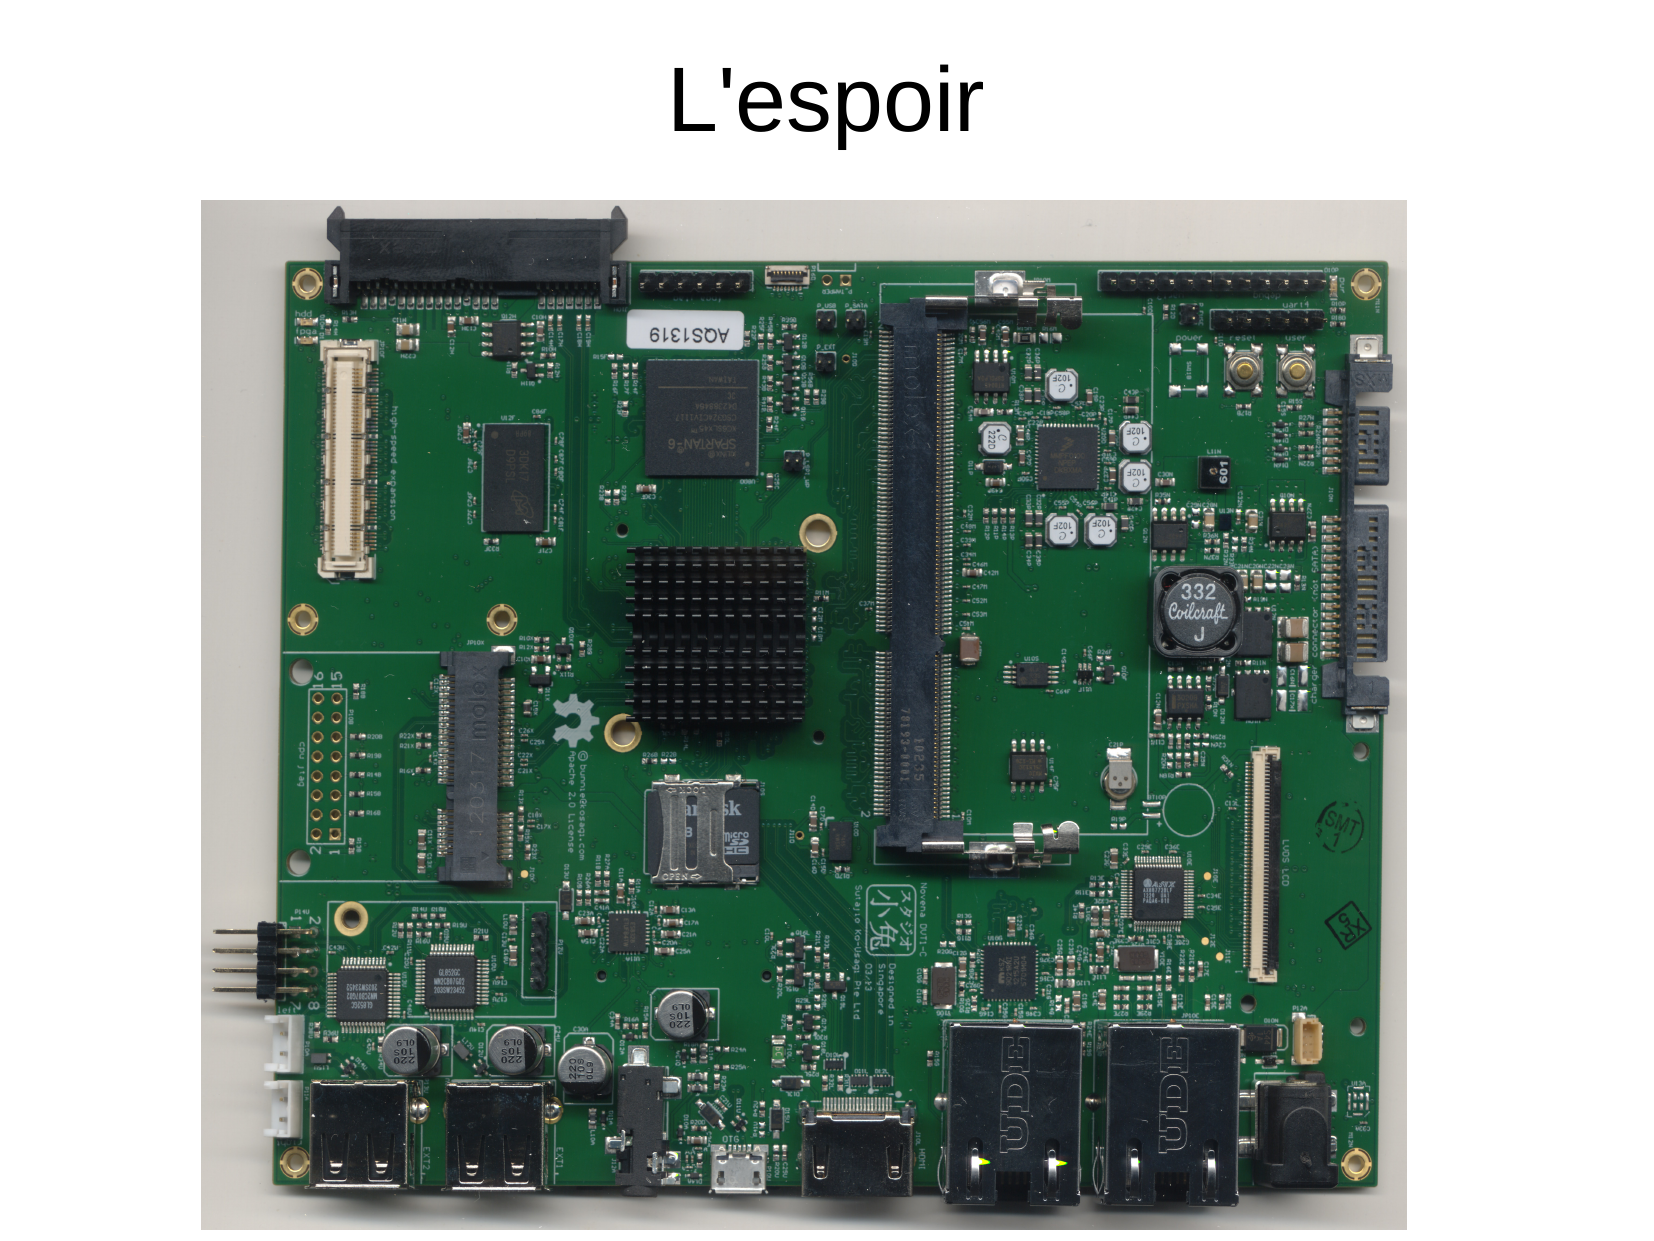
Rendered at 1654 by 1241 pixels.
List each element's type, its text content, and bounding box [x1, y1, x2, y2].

title L'espoir [82, 0, 1571, 204]
picture [201, 200, 1407, 1230]
